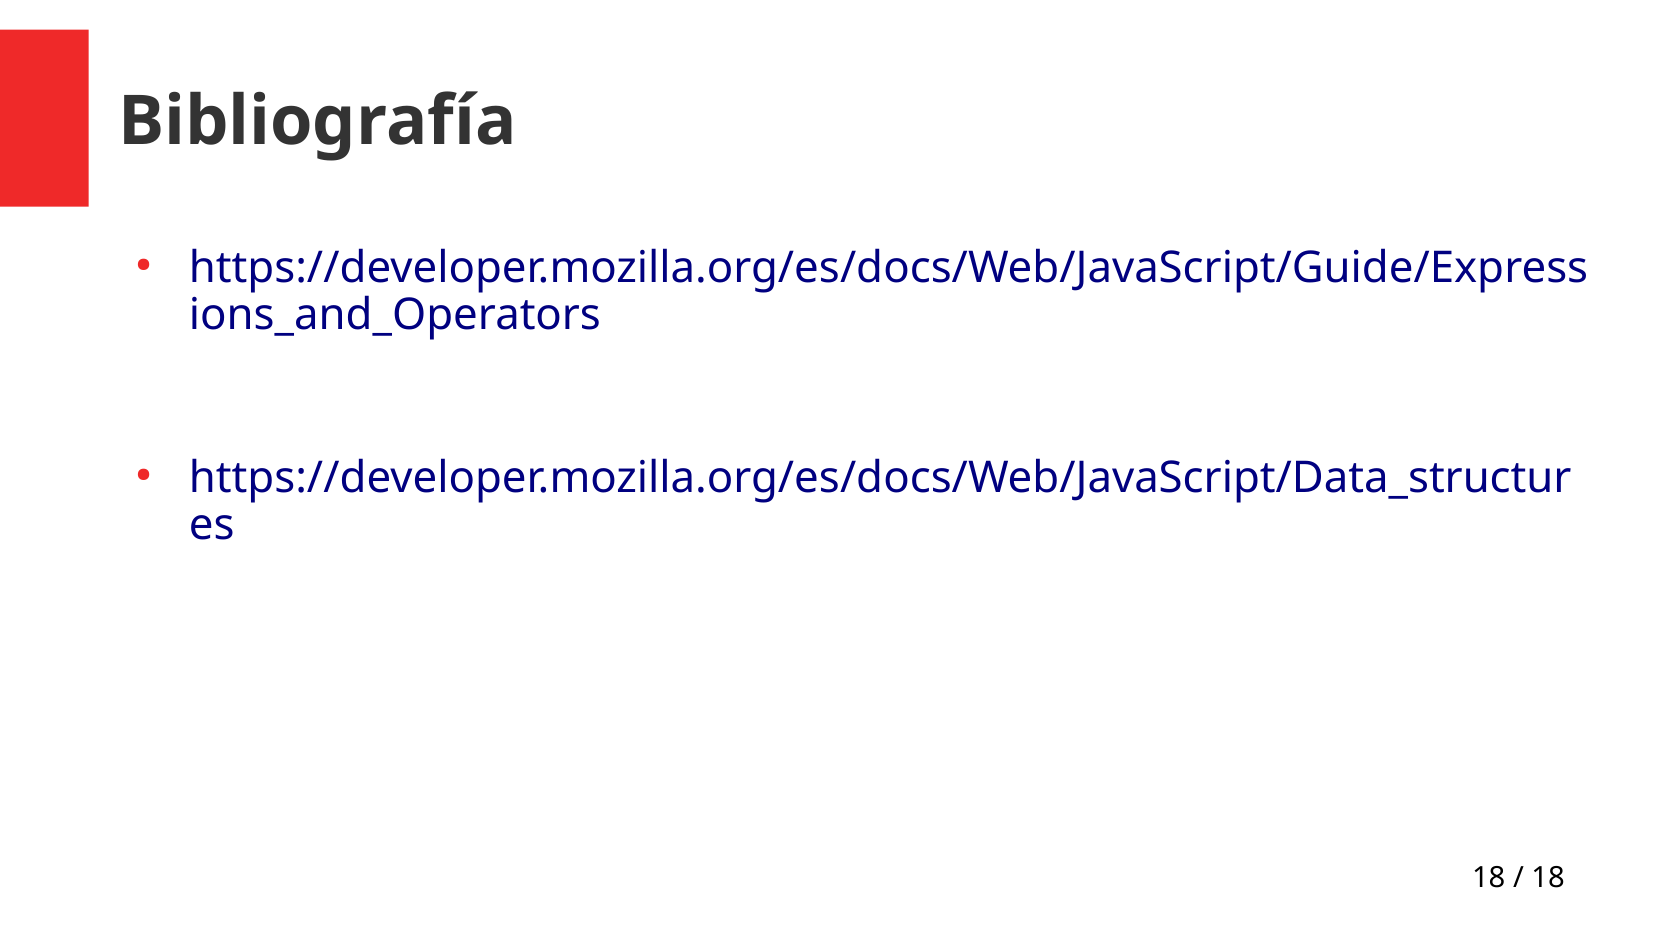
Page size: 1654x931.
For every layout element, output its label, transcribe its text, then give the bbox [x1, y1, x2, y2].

title Bibliografía [118, 29, 1595, 207]
list https://developer.mozilla.org/es/docs/Web/JavaScript/Guide/Expressions_and_Operators https://developer.mozilla.org/es/docs/Web/JavaScript/Data_structures [118, 236, 1595, 798]
